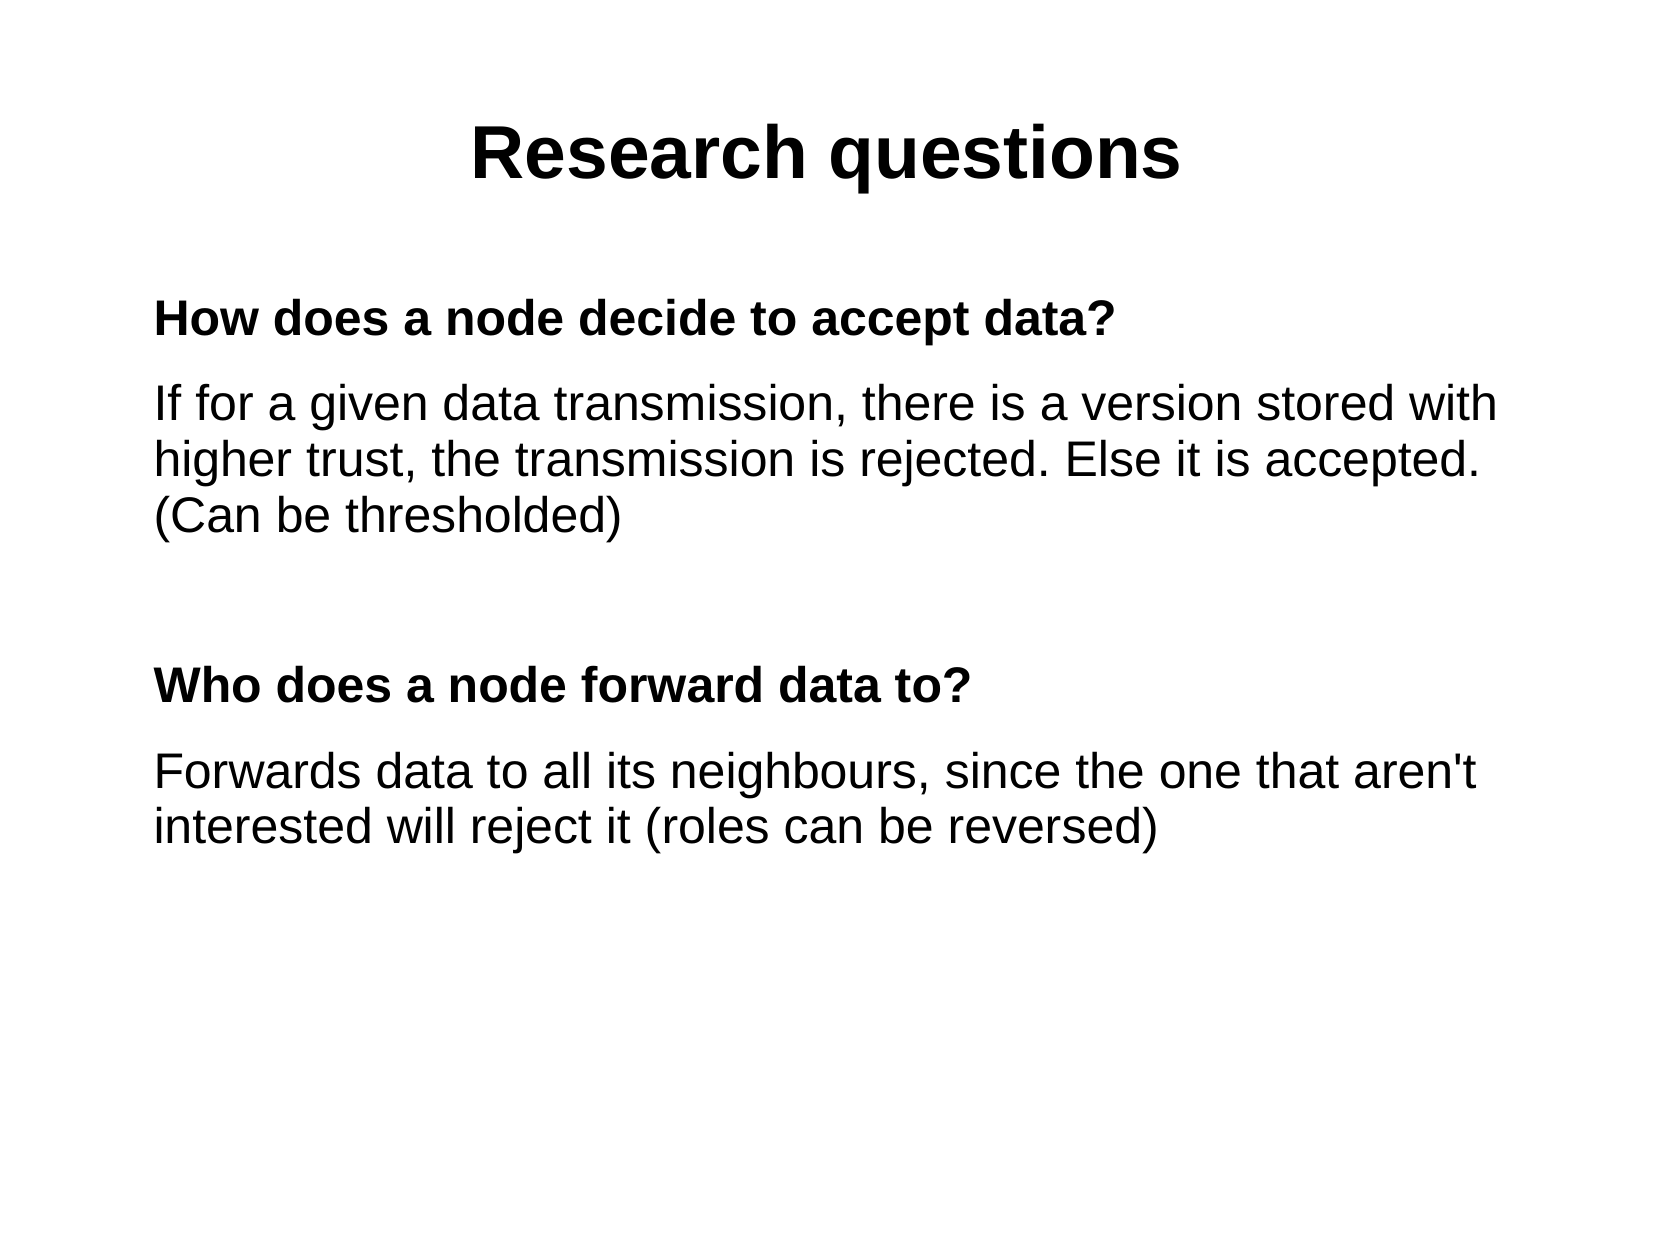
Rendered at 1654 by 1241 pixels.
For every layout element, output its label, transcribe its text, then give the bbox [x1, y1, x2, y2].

list How does a node decide to accept data? If for a given data transmission, there is a version stored with higher trust, the transmission is rejected. Else it is accepted. (Can be thresholded) Who does a node forward data to? Forwards data to all its neighbours, since the one that aren't interested will reject it (roles can be reversed) [82, 290, 1571, 1109]
title Research questions [82, 49, 1571, 257]
